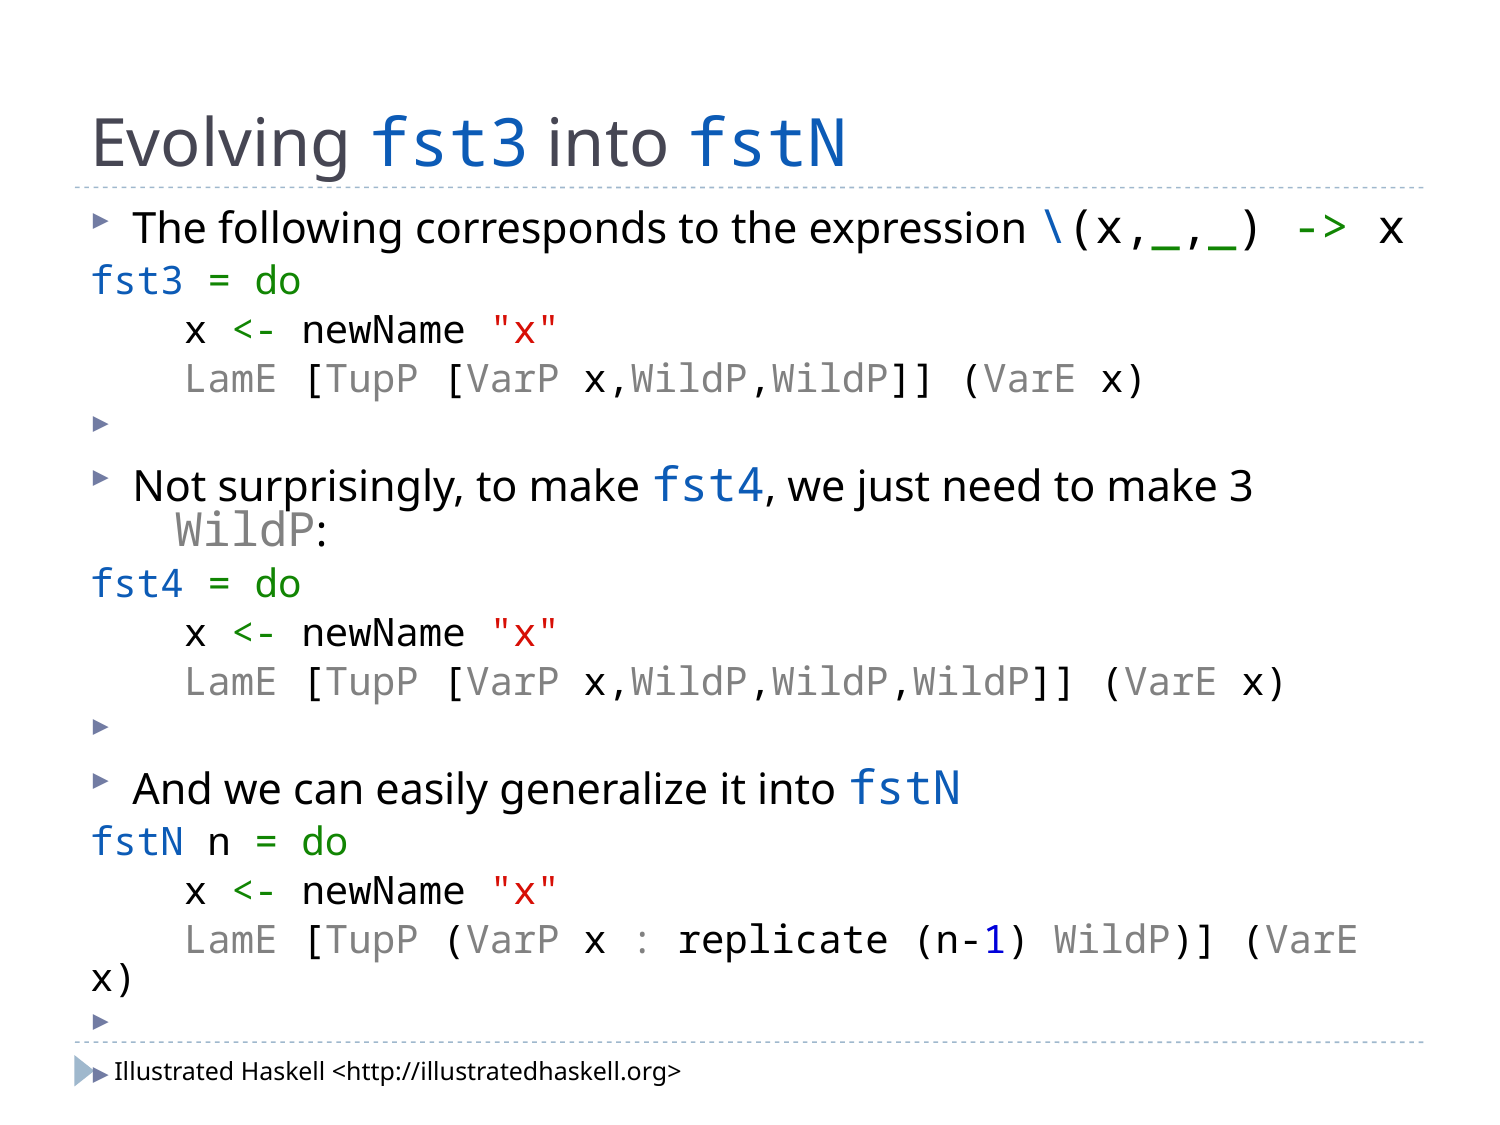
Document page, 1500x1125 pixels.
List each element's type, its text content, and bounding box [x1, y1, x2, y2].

list The following corresponds to the expression \(x,_,_) -> x fst3 = do x <- newName "x" LamE [TupP [VarP x,WildP,WildP]] (VarE x) Not surprisingly, to make fst4, we just need to make 3 WildP: fst4 = do x <- newName "x" LamE [TupP [VarP x,WildP,WildP,WildP]] (VarE x) And we can easily generalize it into fstN fstN n = do x <- newName "x" LamE [TupP (VarP x : replicate (n-1) WildP)] (VarE x) [75, 200, 1426, 1011]
title Evolving fst3 into fstN [75, 24, 1426, 188]
